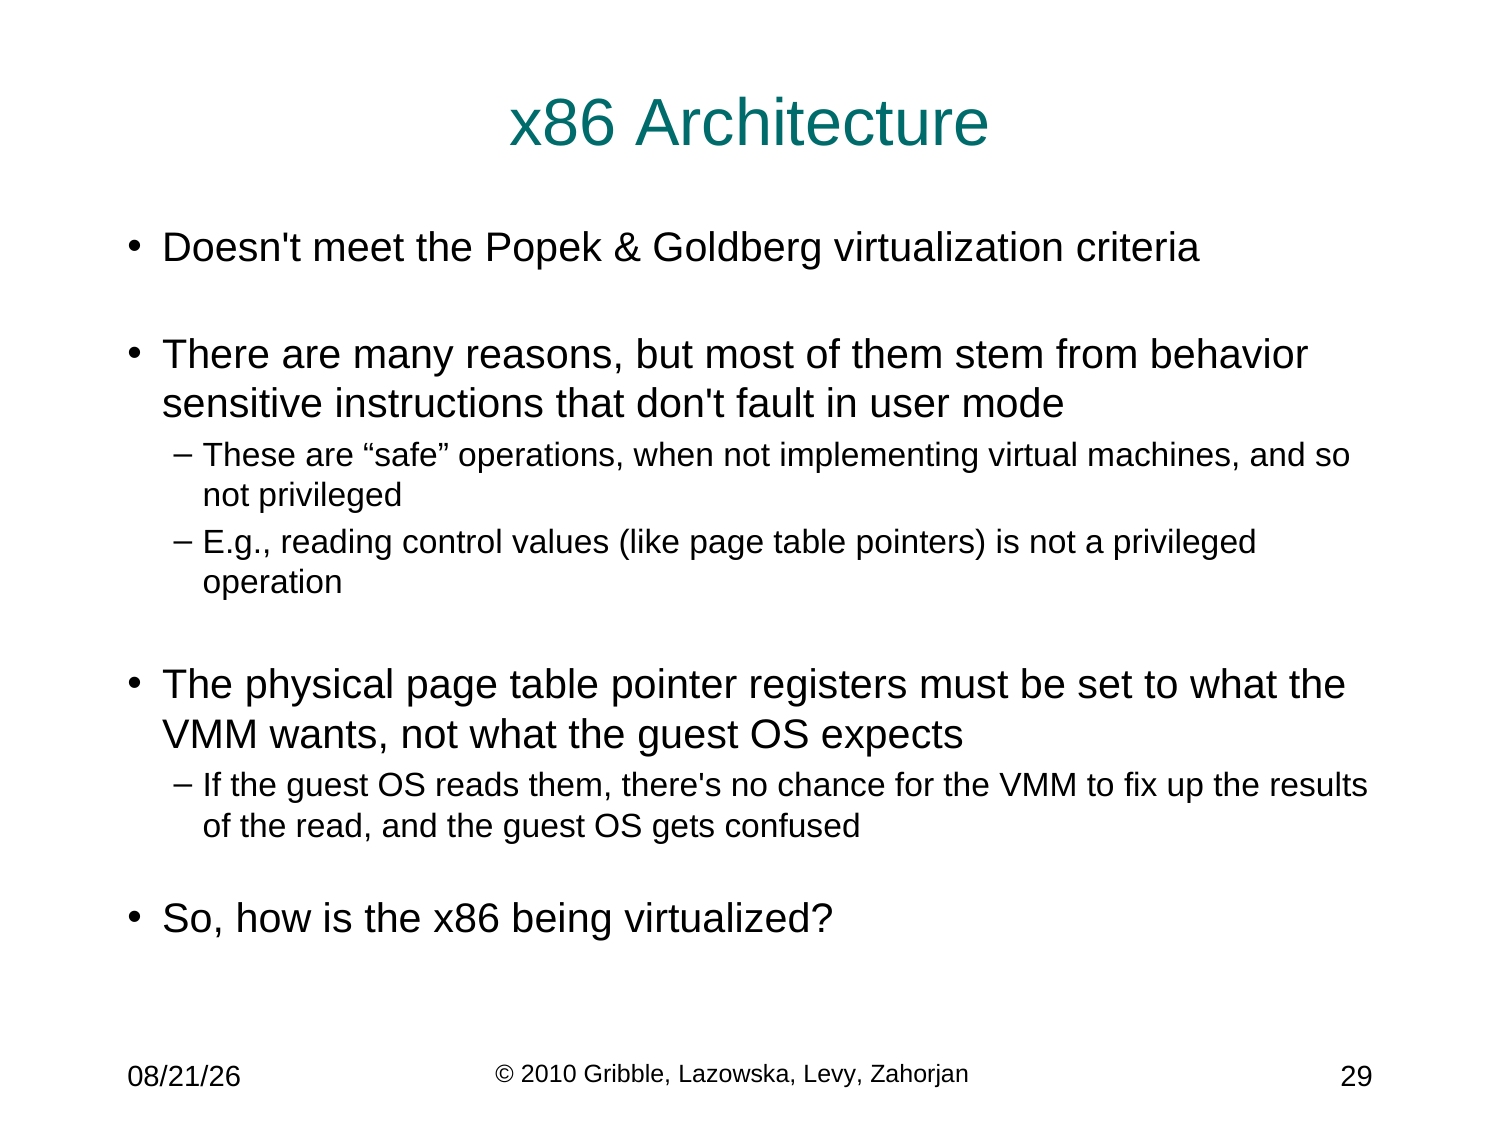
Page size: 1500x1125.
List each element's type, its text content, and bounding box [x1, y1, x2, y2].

list Doesn't meet the Popek & Goldberg virtualization criteria There are many reasons, but most of them stem from behavior sensitive instructions that don't fault in user mode These are “safe” operations, when not implementing virtual machines, and so not privileged E.g., reading control values (like page table pointers) is not a privileged operation The physical page table pointer registers must be set to what the VMM wants, not what the guest OS expects If the guest OS reads them, there's no chance for the VMM to fix up the results of the read, and the guest OS gets confused So, how is the x86 being virtualized? [112, 212, 1388, 955]
title x86 Architecture [112, 62, 1388, 176]
